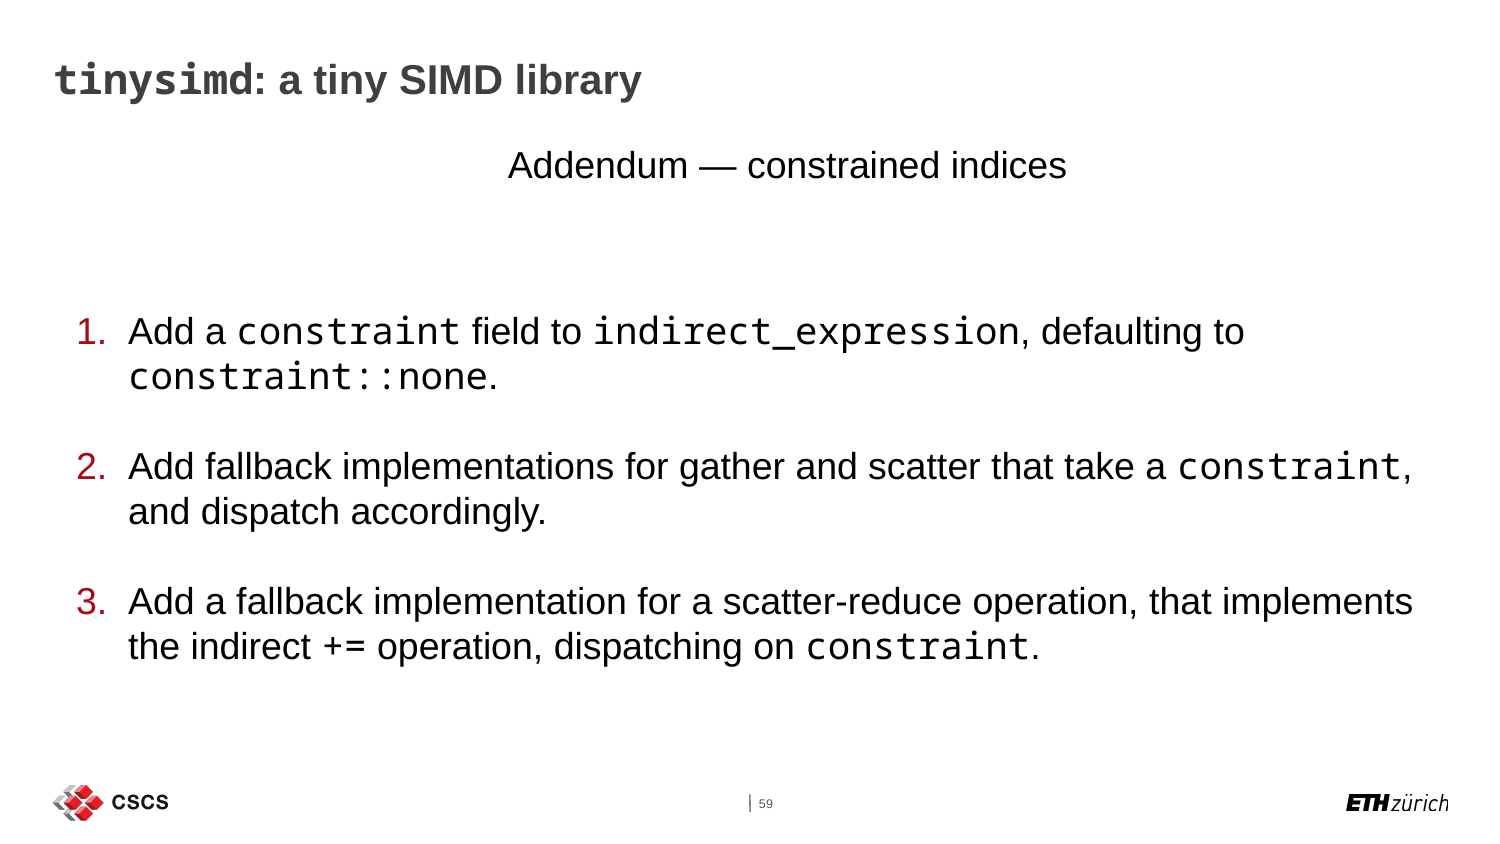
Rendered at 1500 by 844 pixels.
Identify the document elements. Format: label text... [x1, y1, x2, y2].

list Addendum — constrained indices Add a constraint field to indirect_expression, defaulting to constraint::none. Add fallback implementations for gather and scatter that take a constraint, and dispatch accordingly. Add a fallback implementation for a scatter-reduce operation, that implements the indirect += operation, dispatching on constraint. [53, 133, 1447, 767]
title tinysimd: a tiny SIMD library [53, 5, 1447, 112]
picture [1346, 794, 1448, 811]
picture [43, 775, 177, 830]
slide_number <number> [750, 794, 798, 813]
